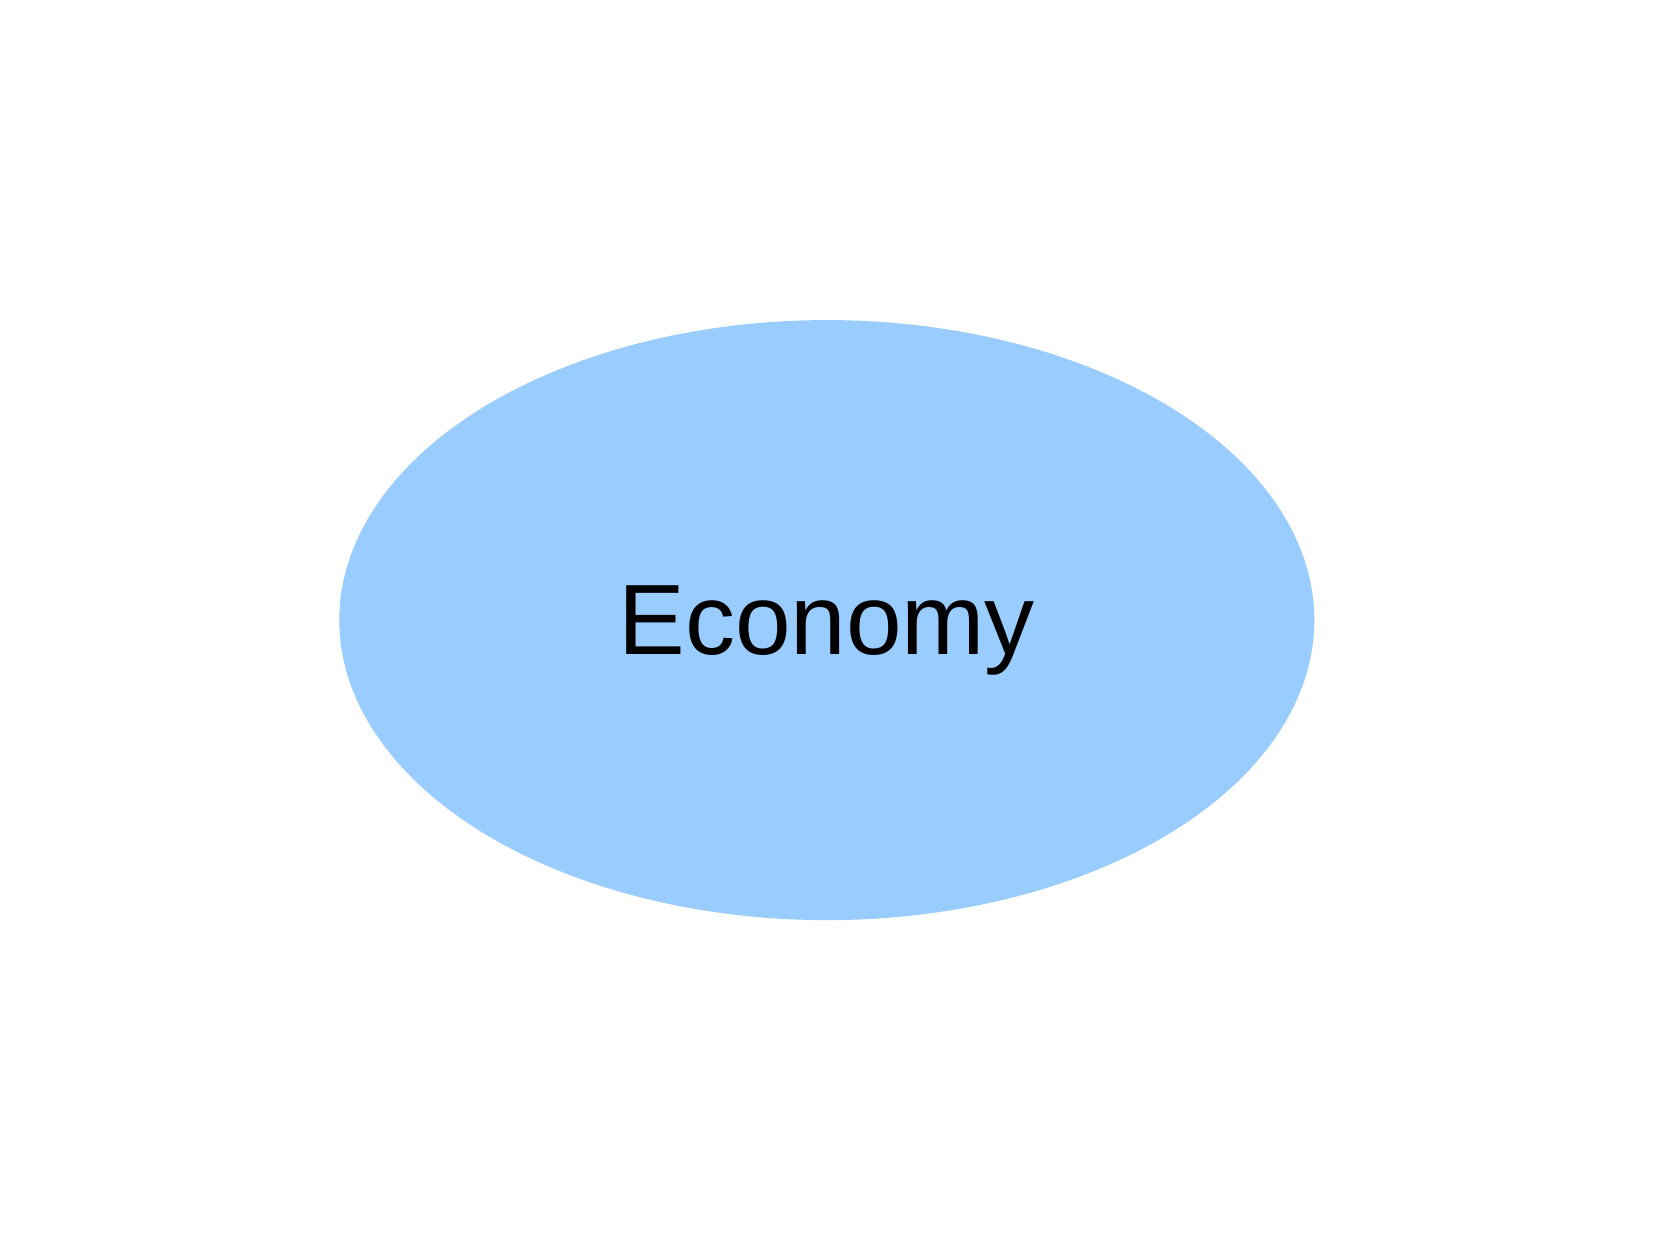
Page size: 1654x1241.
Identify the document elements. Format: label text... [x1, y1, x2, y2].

text_box Economy [339, 320, 1315, 921]
